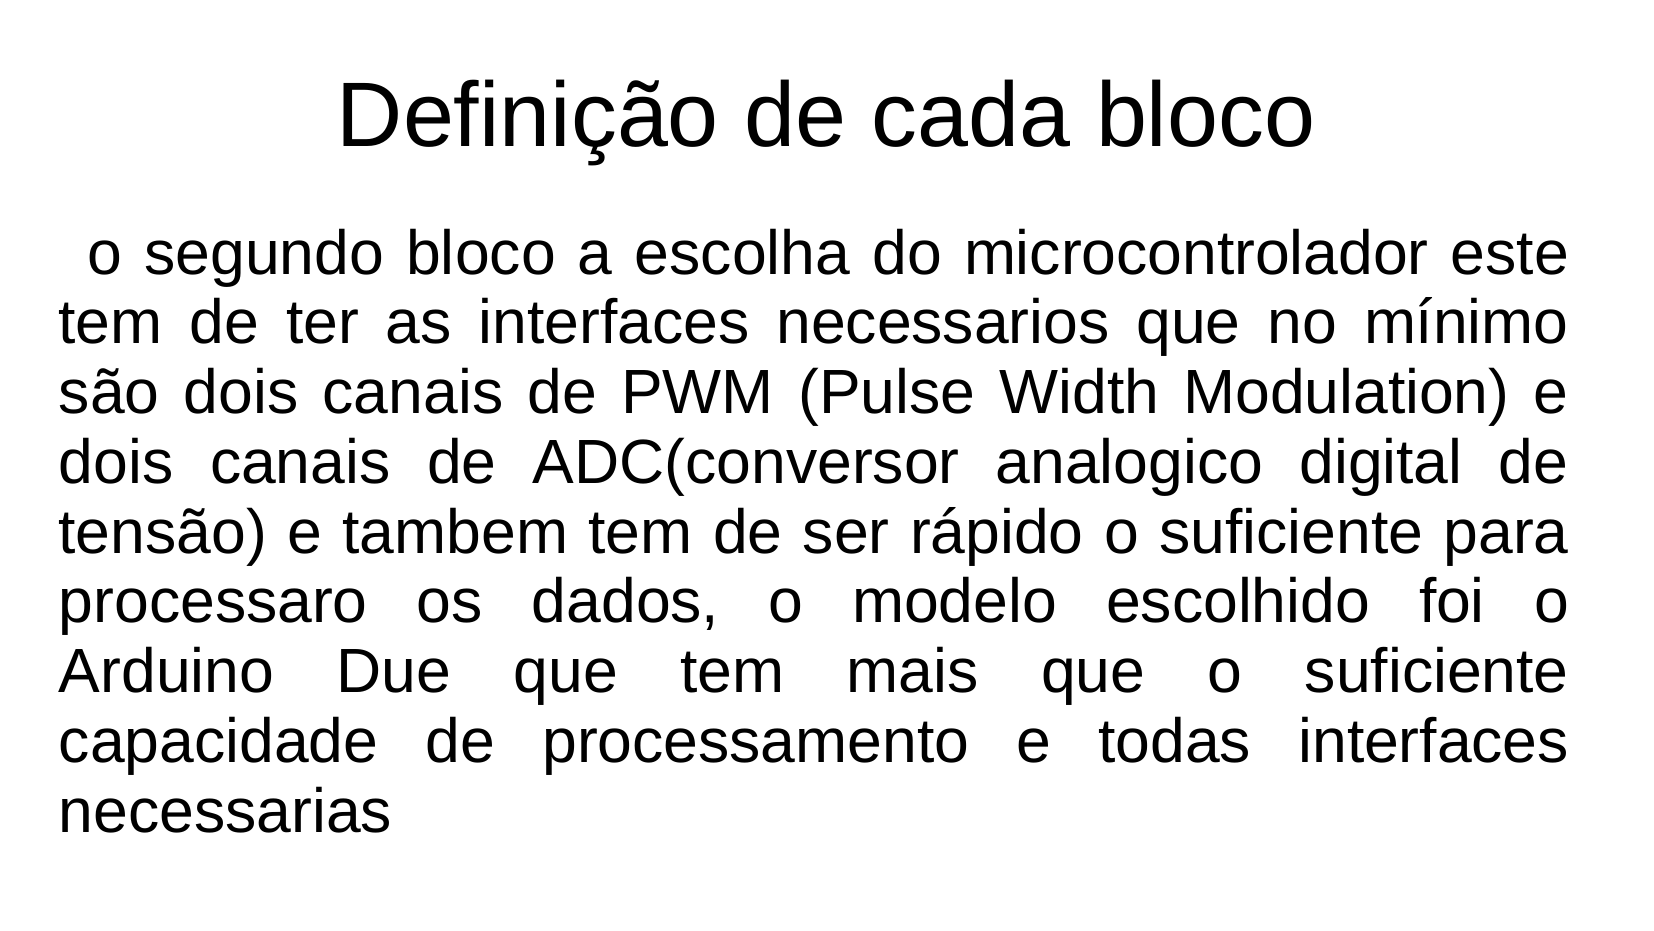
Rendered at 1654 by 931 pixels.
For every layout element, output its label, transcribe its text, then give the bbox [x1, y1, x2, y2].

list o segundo bloco a escolha do microcontrolador este tem de ter as interfaces necessarios que no mínimo são dois canais de PWM (Pulse Width Modulation) e dois canais de ADC(conversor analogico digital de tensão) e tambem tem de ser rápido o suficiente para processaro os dados, o modelo escolhido foi o Arduino Due que tem mais que o suficiente capacidade de processamento e todas interfaces necessarias [59, 217, 1571, 851]
title Definição de cada bloco [82, 37, 1571, 193]
